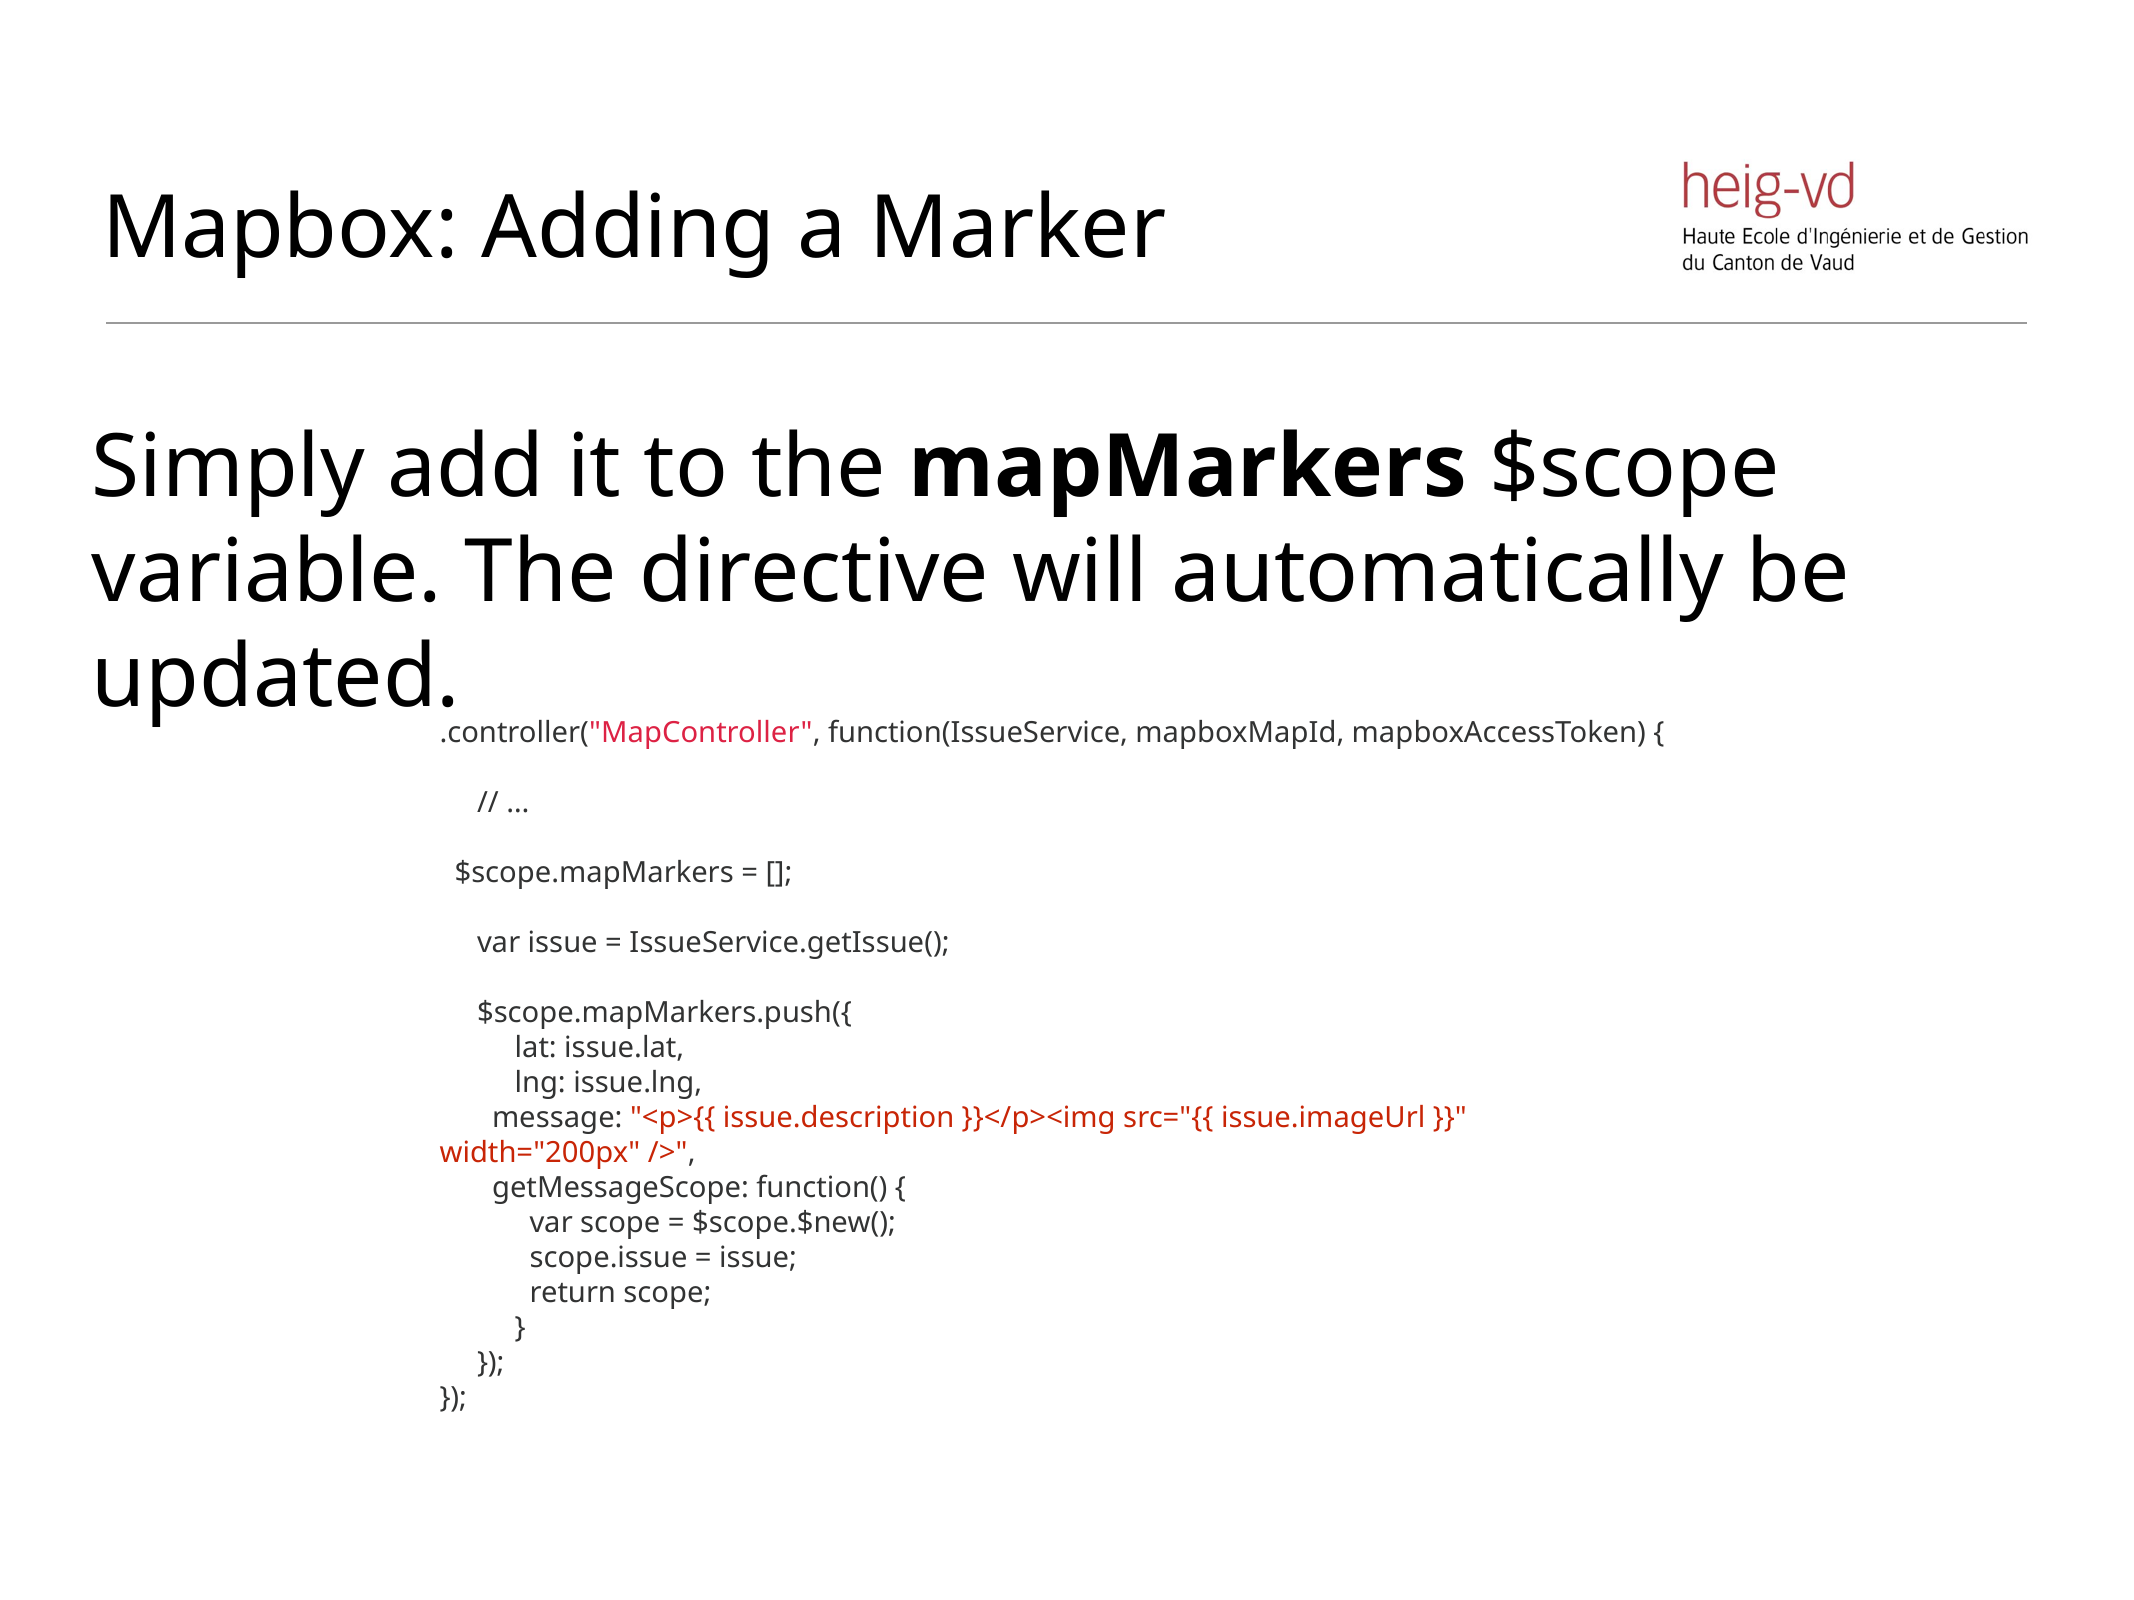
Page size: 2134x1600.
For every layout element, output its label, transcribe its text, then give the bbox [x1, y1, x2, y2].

text_box .controller("MapController", function(IssueService, mapboxMapId, mapboxAccessToken) { // … $scope.mapMarkers = []; var issue = IssueService.getIssue(); $scope.mapMarkers.push({ lat: issue.lat, lng: issue.lng, message: "<p>{{ issue.description }}</p><img src="{{ issue.imageUrl }}" width="200px" />", getMessageScope: function() { var scope = $scope.$new(); scope.issue = issue; return scope; } }); }); [431, 733, 1702, 1404]
title Mapbox: Adding a Marker [93, 54, 2040, 284]
text_box Simply add it to the mapMarkers $scope variable. The directive will automatically be updated. [83, 400, 2050, 733]
